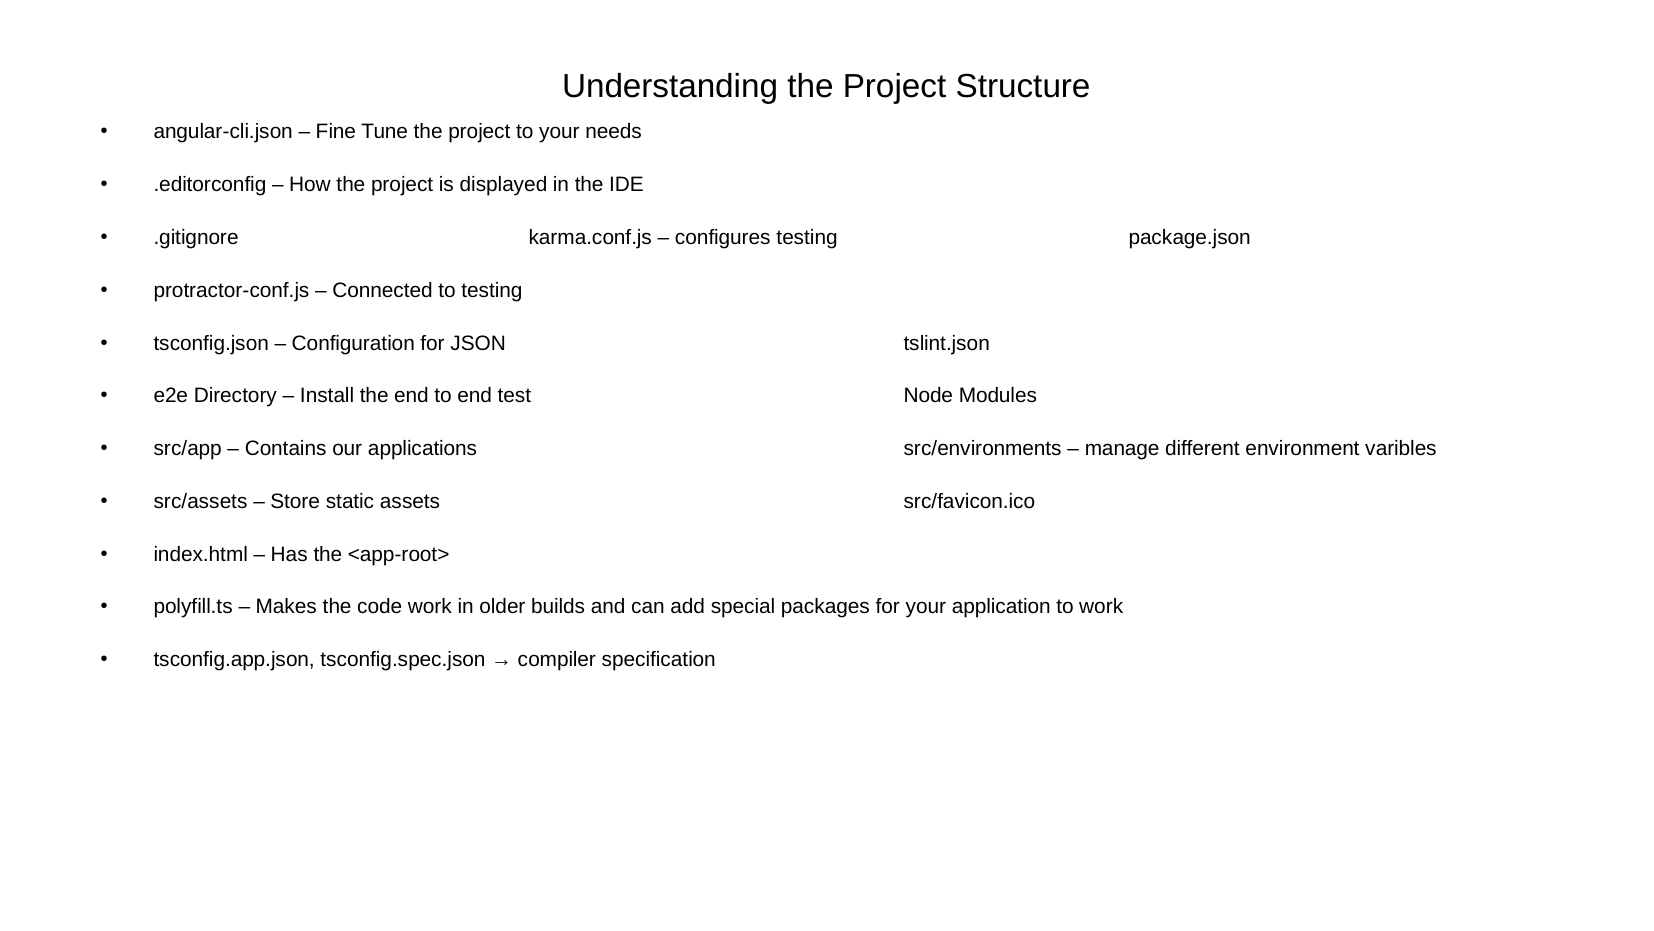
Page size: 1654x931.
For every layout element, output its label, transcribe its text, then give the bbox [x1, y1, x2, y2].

title Understanding the Project Structure [82, 37, 1571, 120]
list angular-cli.json – Fine Tune the project to your needs .editorconfig – How the project is displayed in the IDE .gitignore karma.conf.js – configures testing package.json protractor-conf.js – Connected to testing tsconfig.json – Configuration for JSON tslint.json e2e Directory – Install the end to end test Node Modules src/app – Contains our applications src/environments – manage different environment varibles src/assets – Store static assets src/favicon.ico index.html – Has the <app-root> polyfill.ts – Makes the code work in older builds and can add special packages for your application to work tsconfig.app.json, tsconfig.spec.json → compiler specification [82, 120, 1636, 916]
